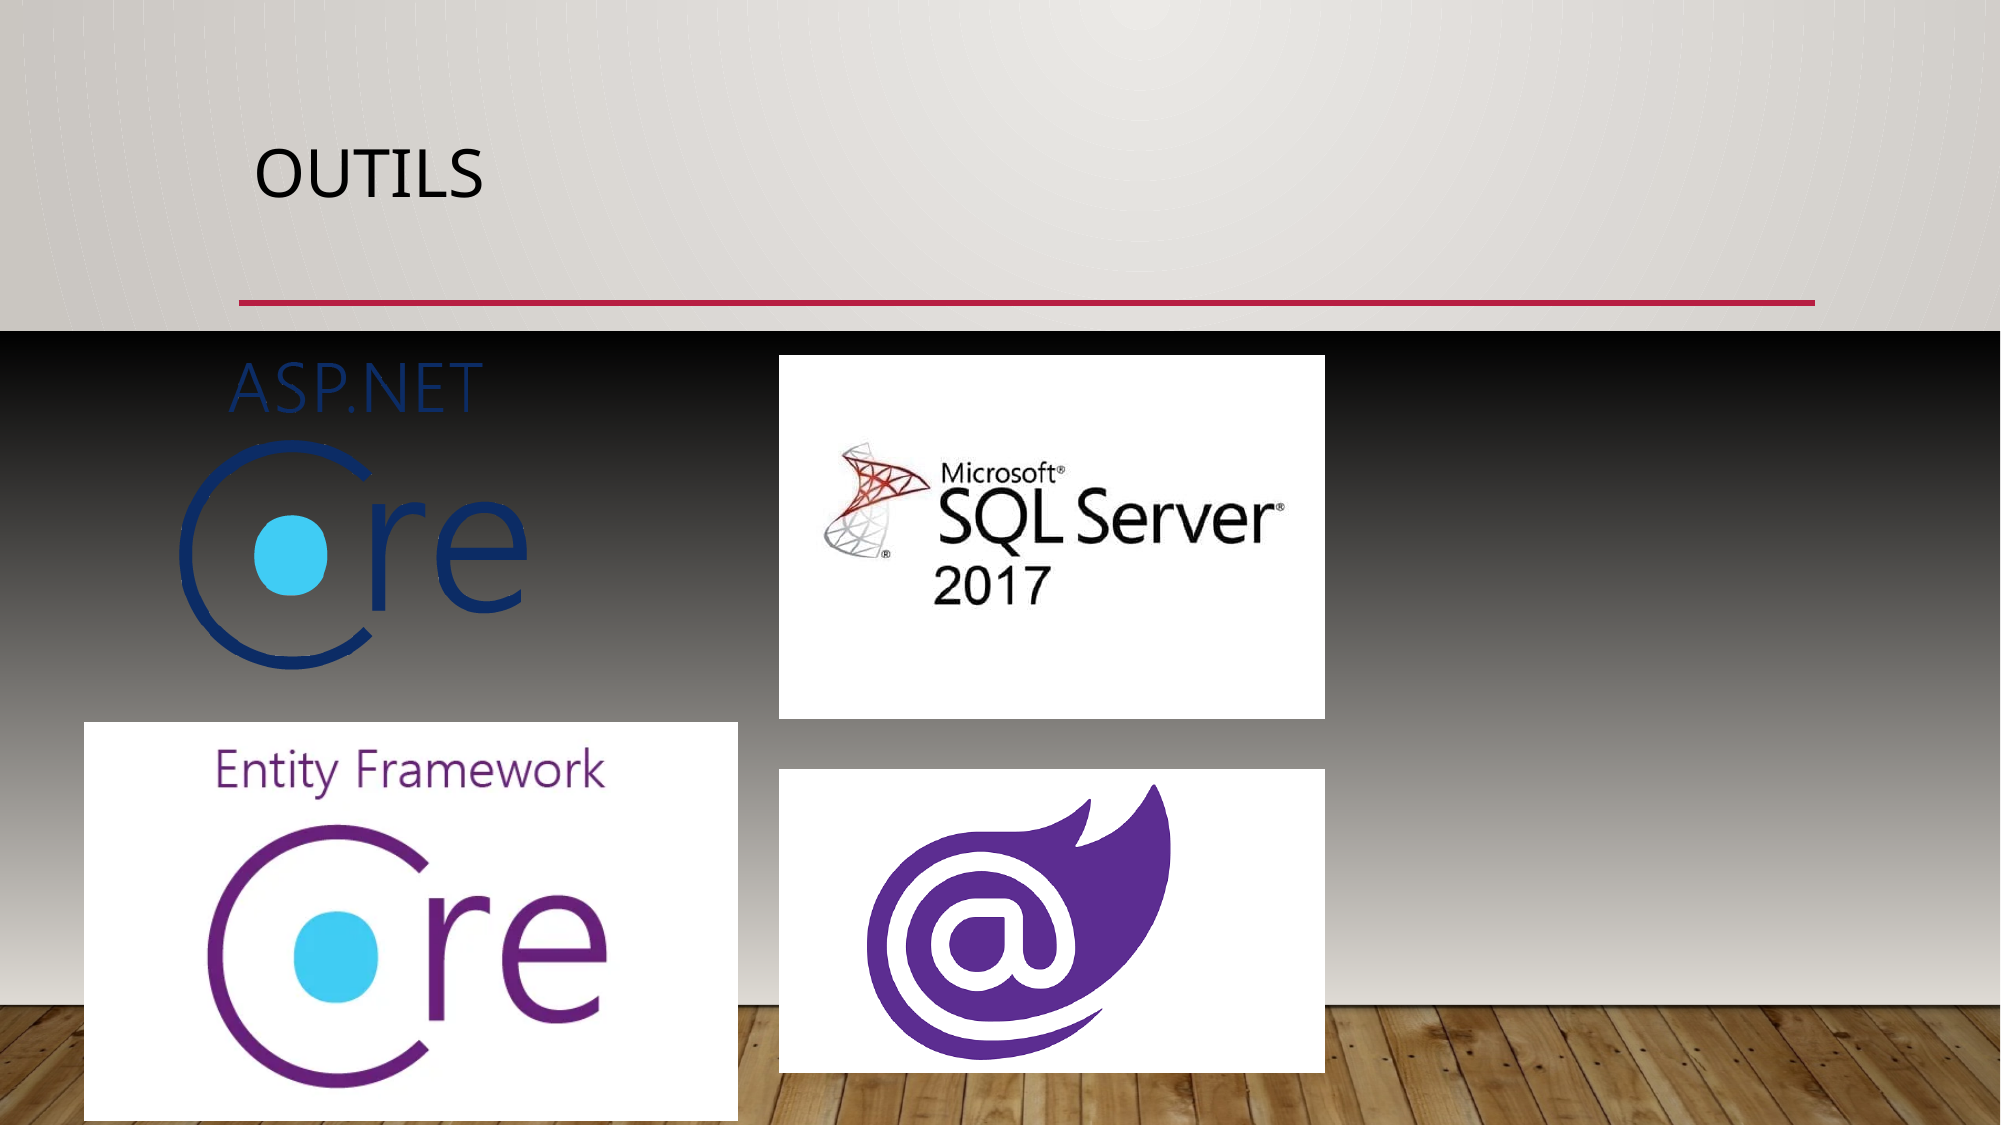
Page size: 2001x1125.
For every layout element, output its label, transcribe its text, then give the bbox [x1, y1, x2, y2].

picture [67, 234, 738, 1121]
picture [779, 769, 1325, 1073]
title Outils [238, 131, 1814, 305]
picture [779, 355, 1325, 719]
